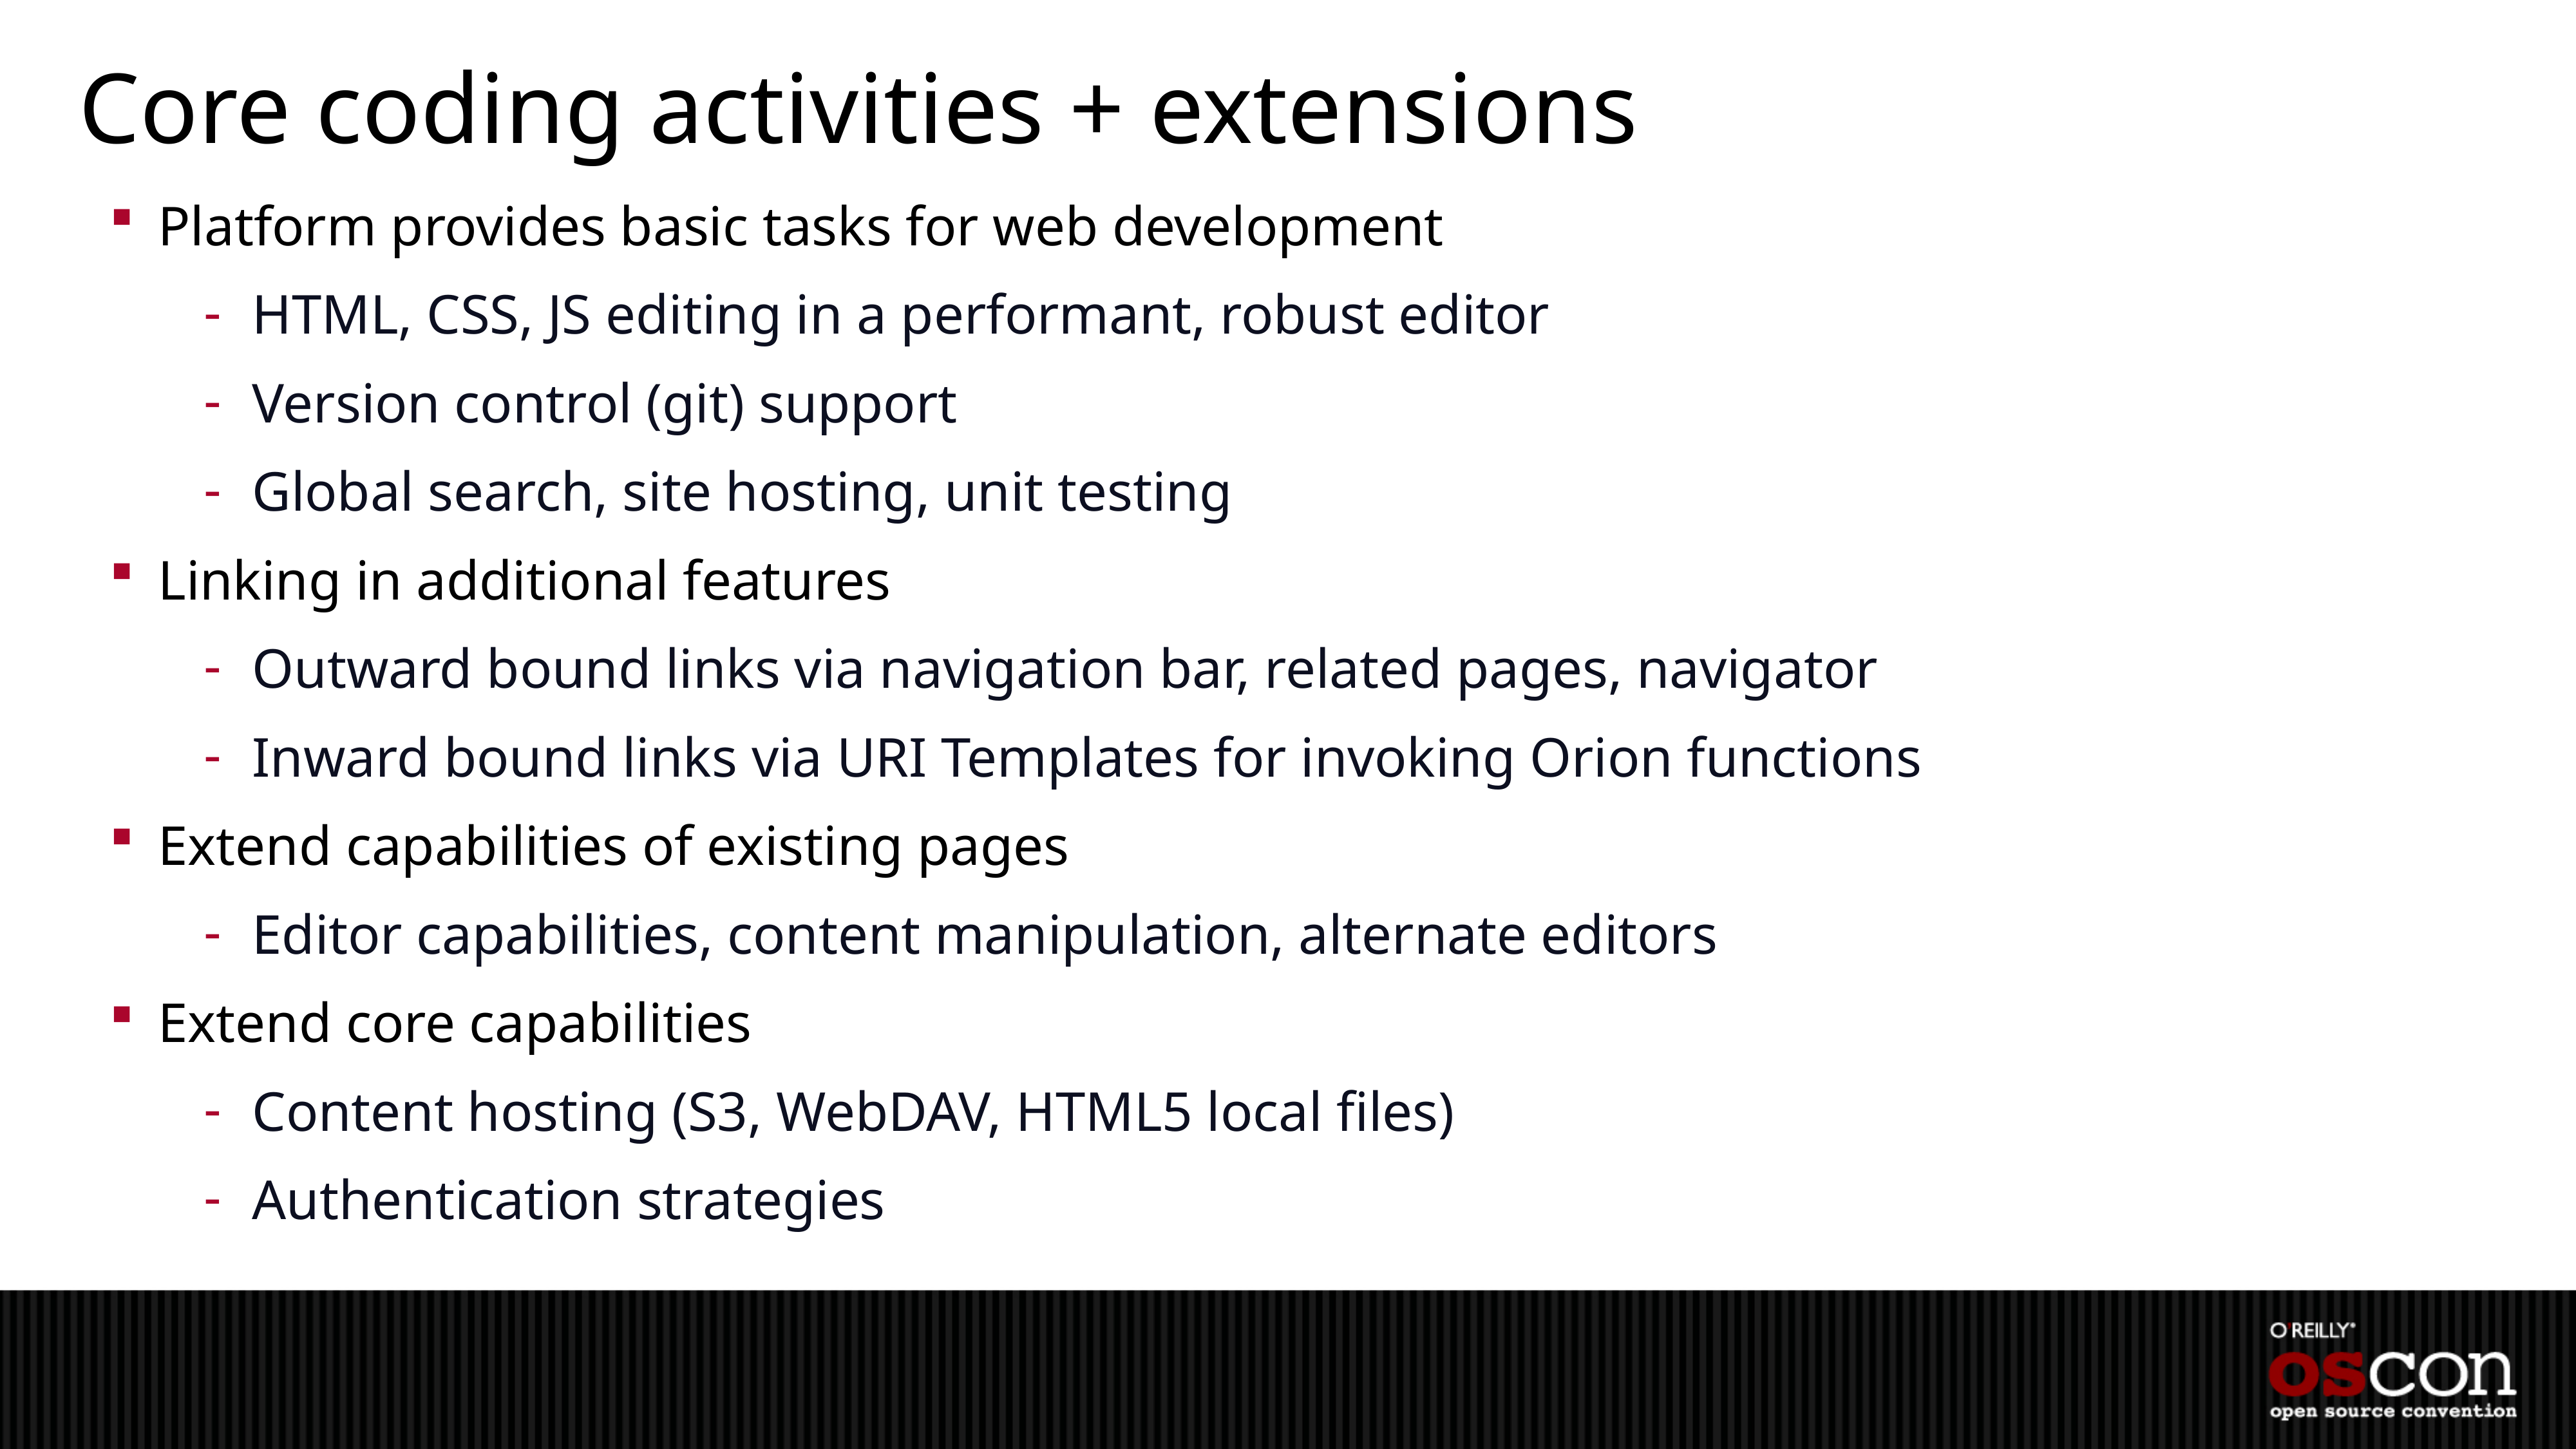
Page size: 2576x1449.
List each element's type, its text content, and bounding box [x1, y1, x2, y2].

title Core coding activities + extensions [73, 17, 2503, 192]
list Platform provides basic tasks for web development HTML, CSS, JS editing in a performant, robust editor Version control (git) support Global search, site hosting, unit testing Linking in additional features Outward bound links via navigation bar, related pages, navigator Inward bound links via URI Templates for invoking Orion functions Extend capabilities of existing pages Editor capabilities, content manipulation, alternate editors Extend core capabilities Content hosting (S3, WebDAV, HTML5 local files) Authentication strategies [76, 191, 2505, 1449]
picture [0, 0, 2576, 1449]
